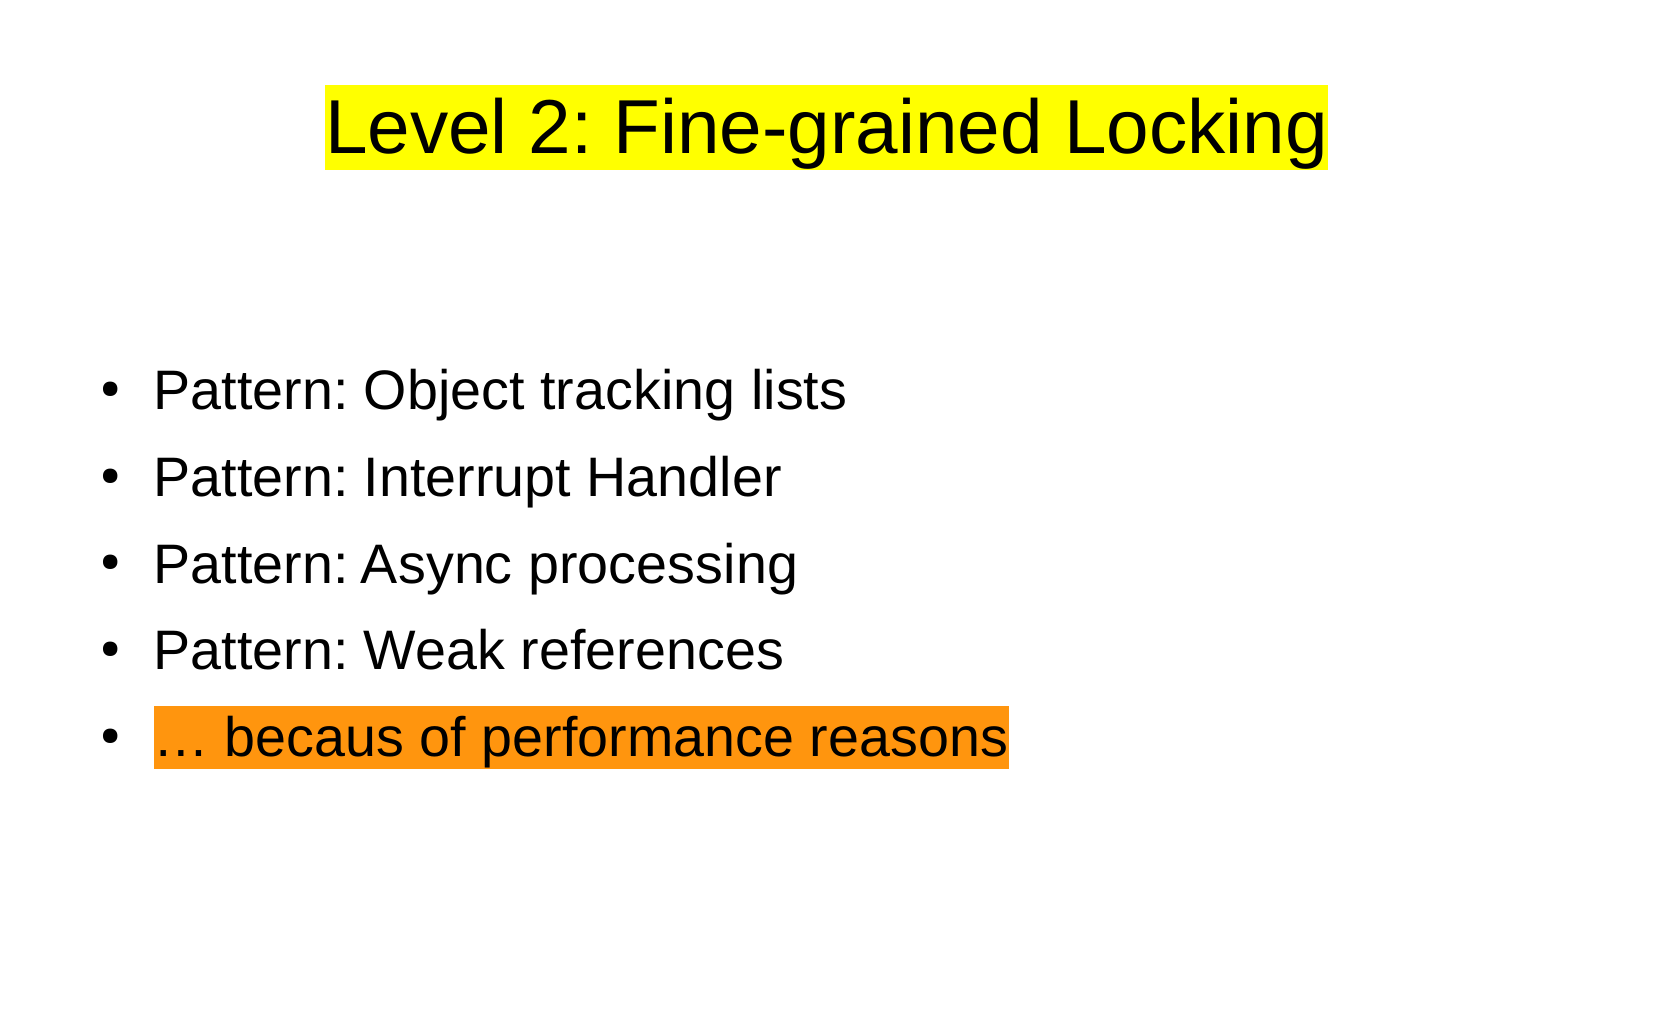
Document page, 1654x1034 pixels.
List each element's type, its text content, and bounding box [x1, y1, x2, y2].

list Pattern: Object tracking lists Pattern: Interrupt Handler Pattern: Async processing Pattern: Weak references … becaus of performance reasons [82, 359, 1571, 851]
title Level 2: Fine-grained Locking [82, 41, 1571, 214]
